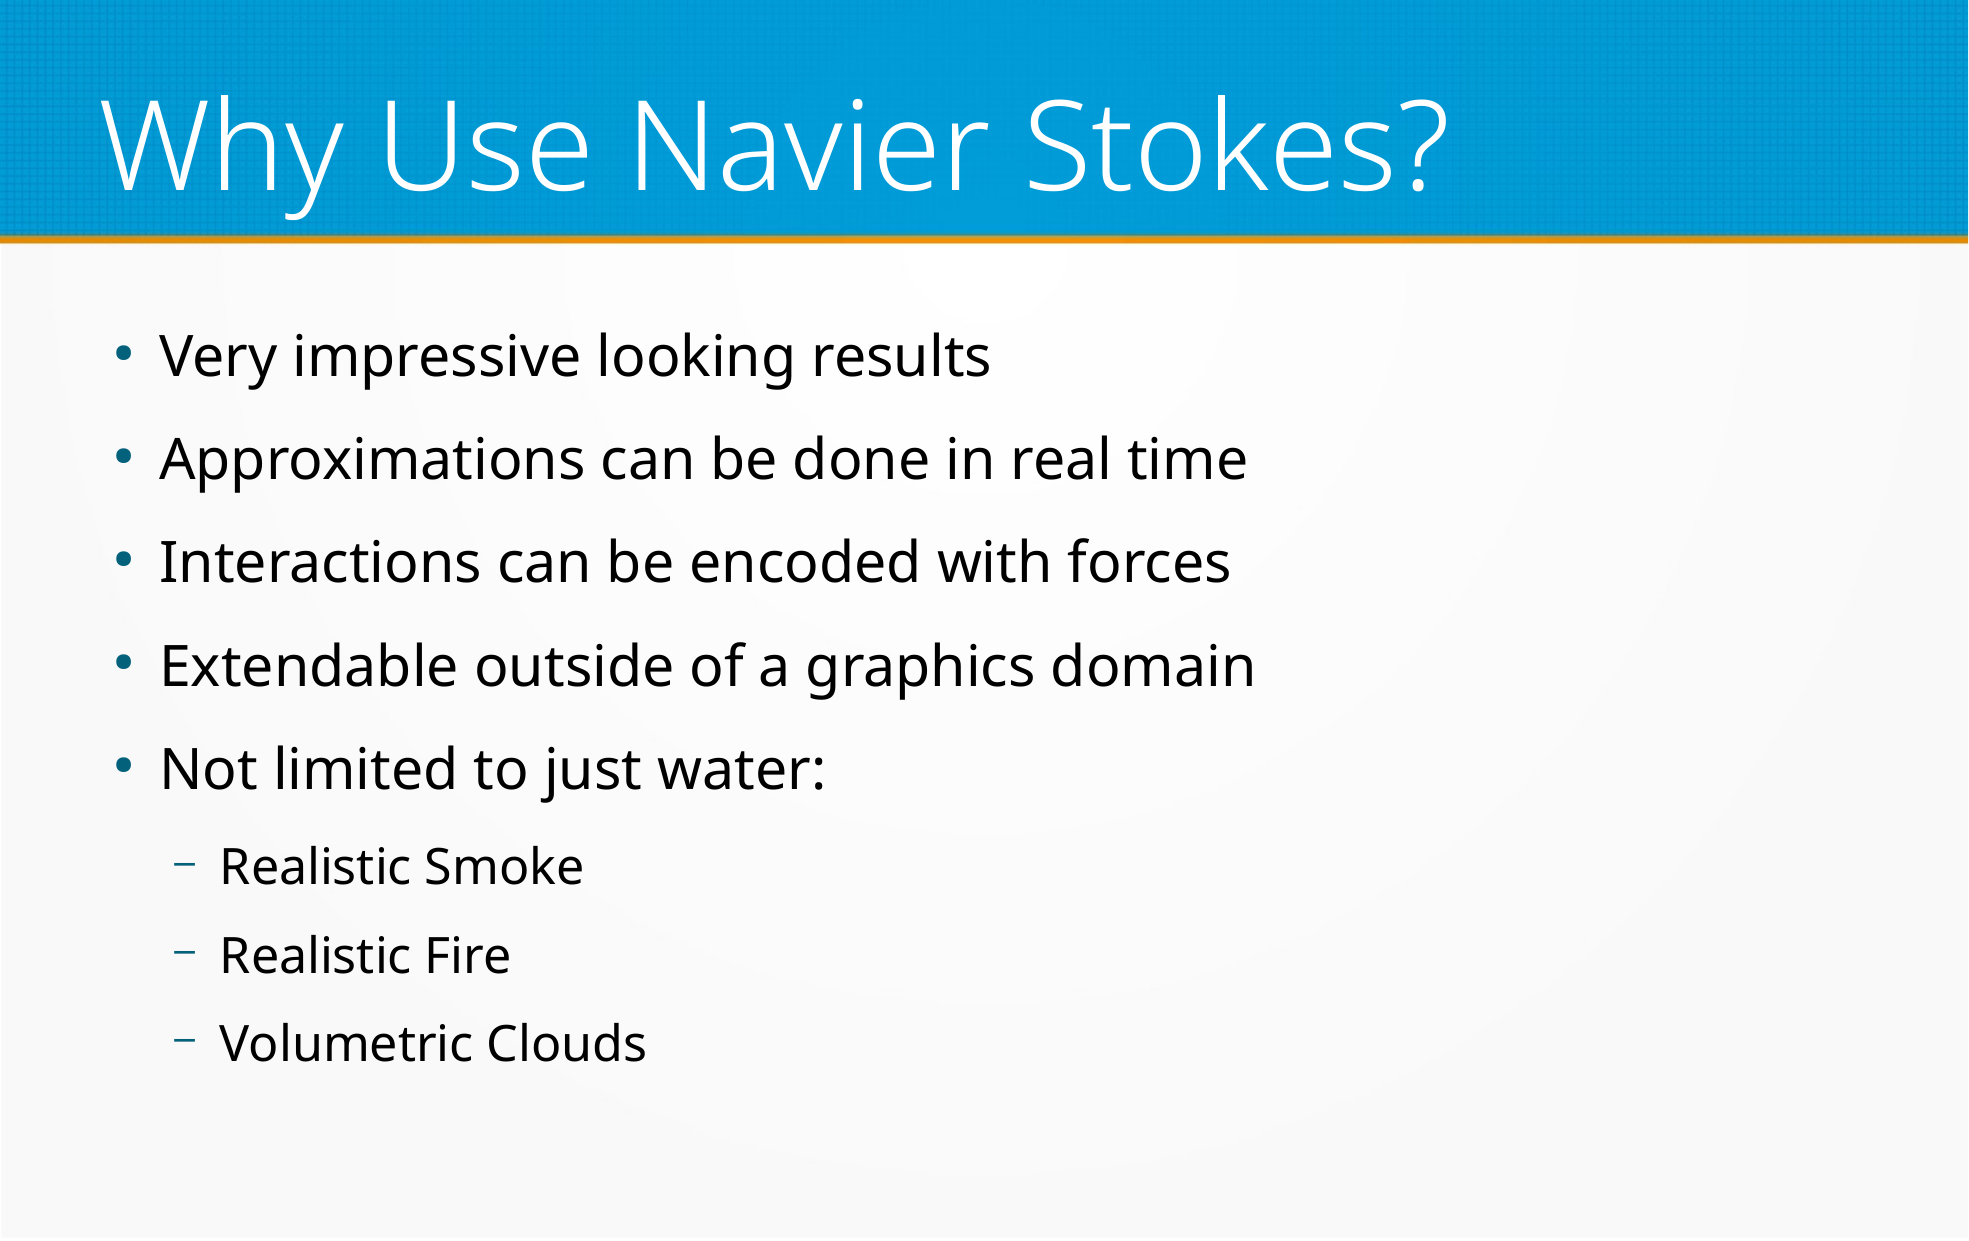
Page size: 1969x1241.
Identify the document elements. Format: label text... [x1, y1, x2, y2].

picture [0, 233, 1969, 1241]
title Why Use Navier Stokes? [98, 19, 1870, 228]
list Very impressive looking results Approximations can be done in real time Interactions can be encoded with forces Extendable outside of a graphics domain Not limited to just water: Realistic Smoke Realistic Fire Volumetric Clouds [98, 315, 1860, 1081]
